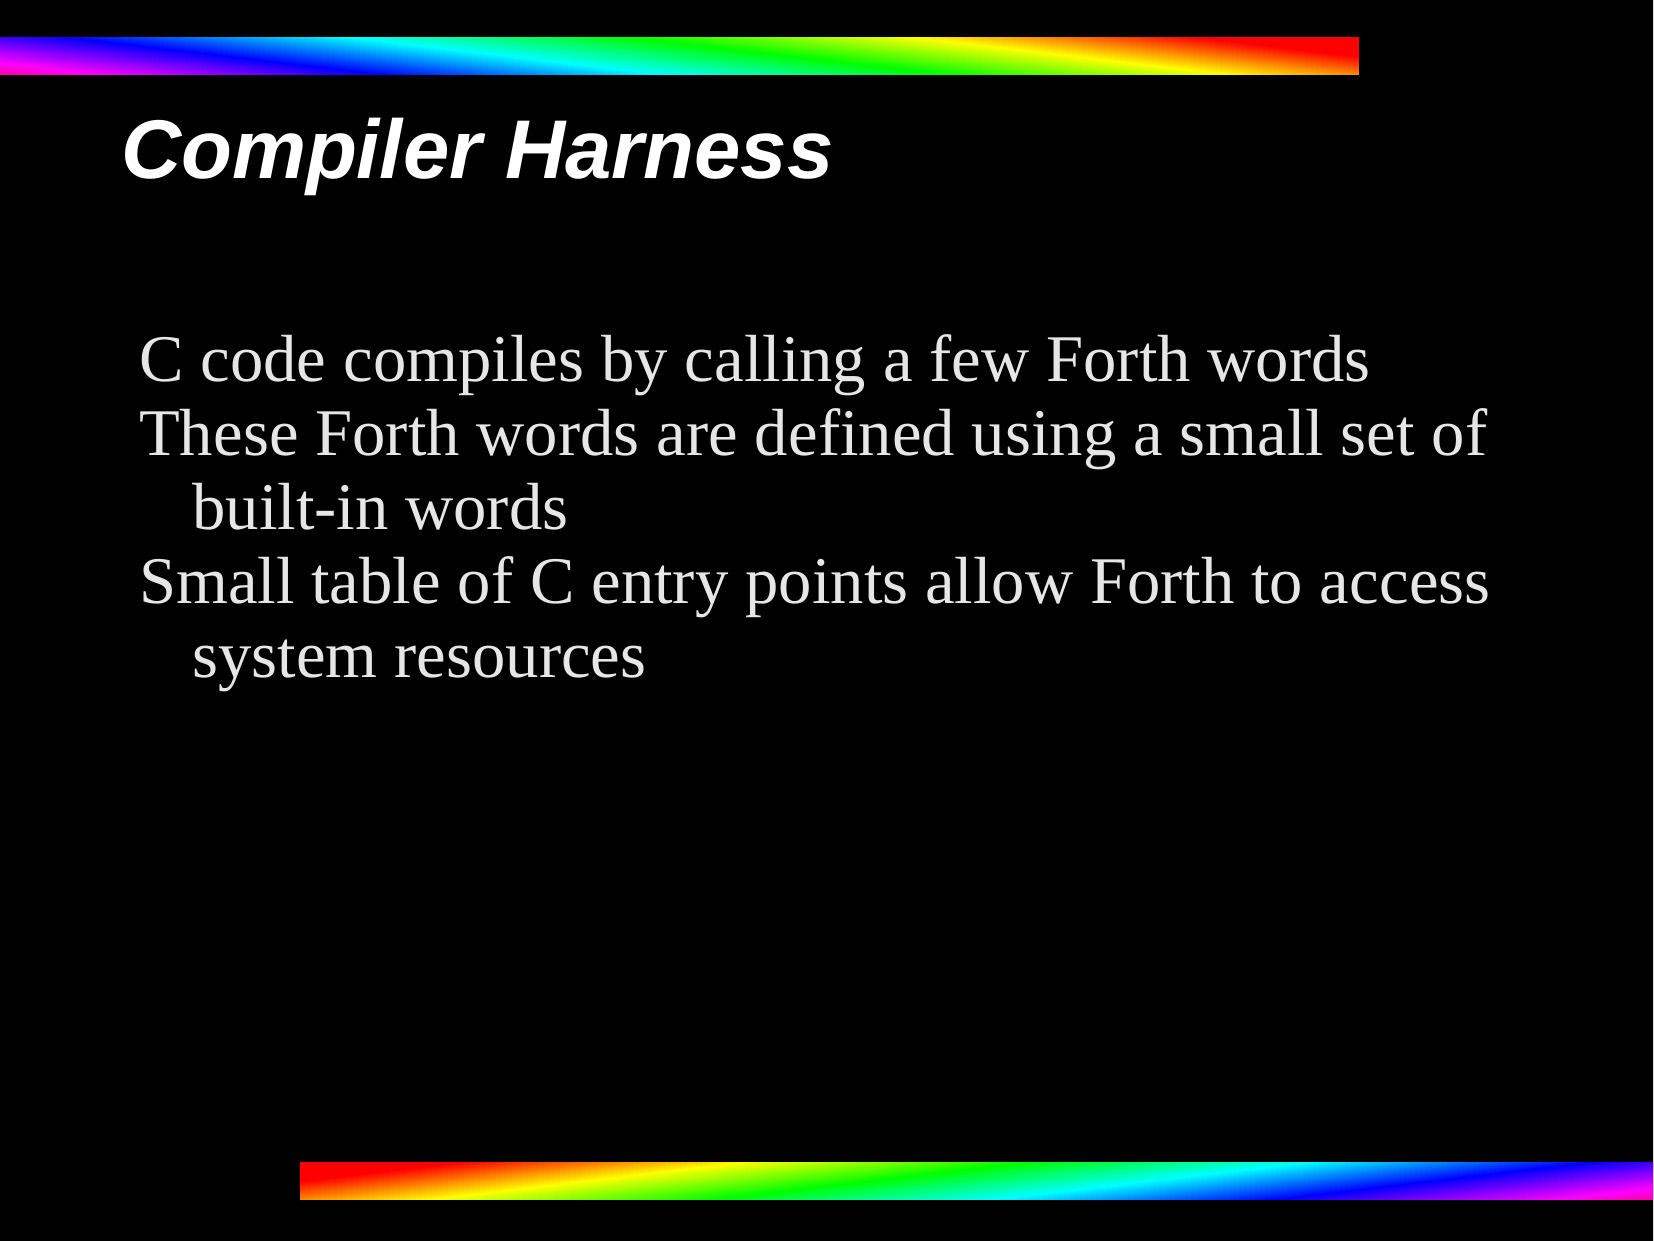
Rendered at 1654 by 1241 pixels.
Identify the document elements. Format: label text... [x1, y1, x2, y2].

list C code compiles by calling a few Forth words These Forth words are defined using a small set of built-in words Small table of C entry points allow Forth to access system resources [121, 322, 1561, 1133]
title Compiler Harness [121, 46, 1534, 254]
picture [0, 0, 1654, 1241]
